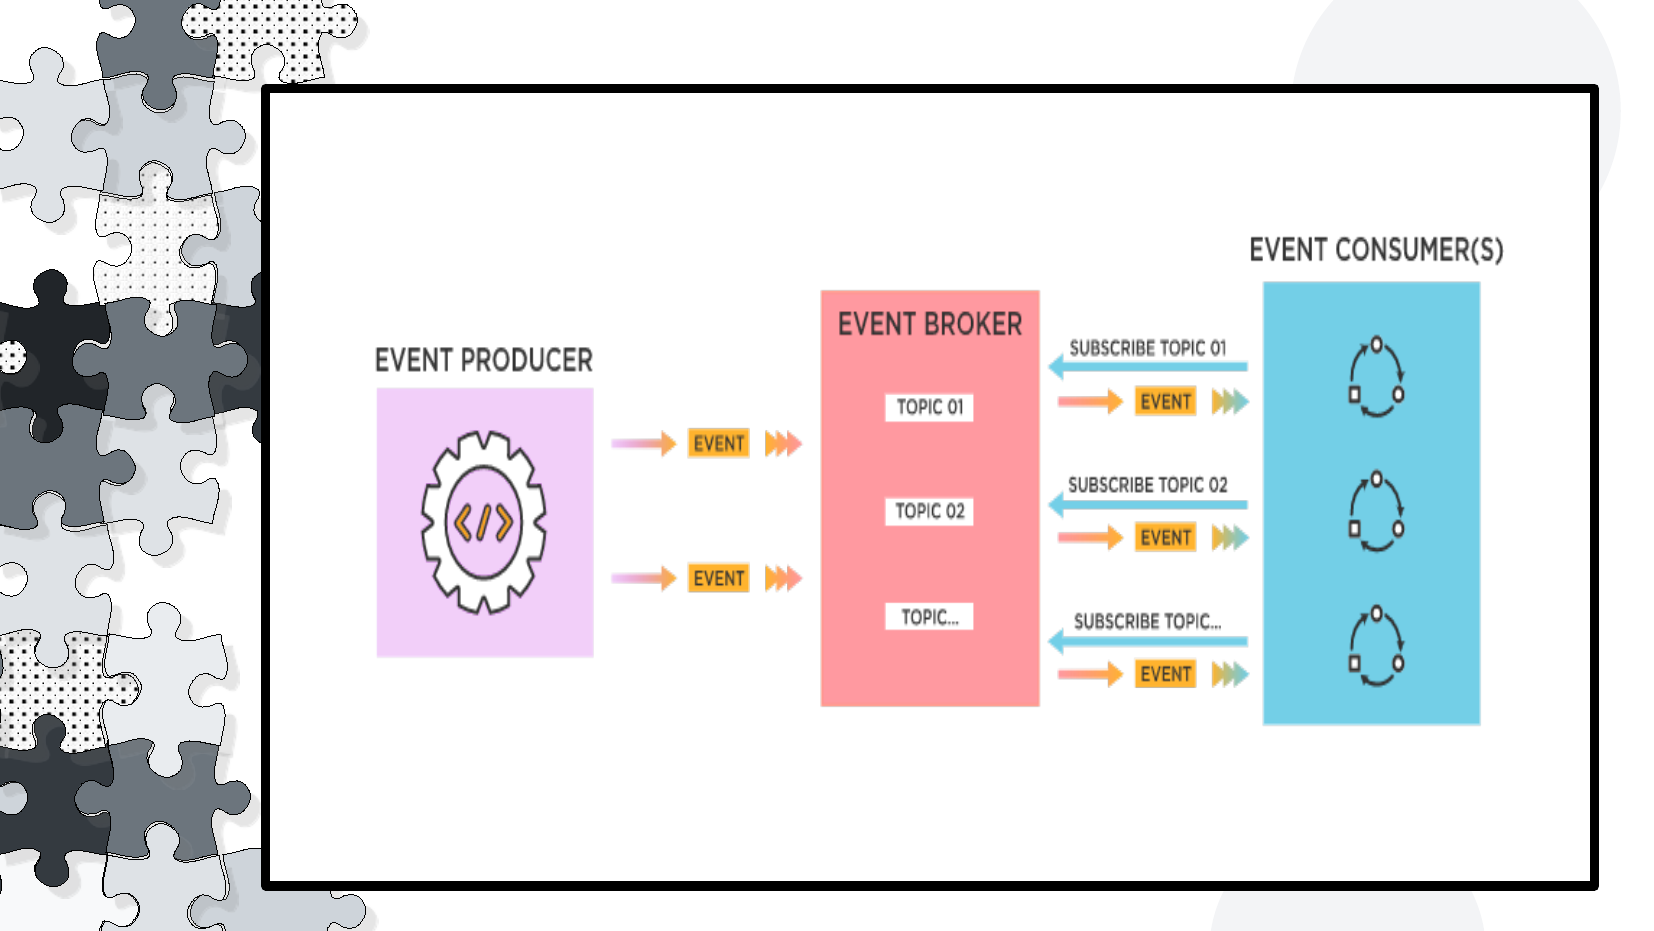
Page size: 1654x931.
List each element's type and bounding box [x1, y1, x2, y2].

picture [0, 642, 139, 753]
picture [0, 340, 27, 373]
picture [0, 635, 6, 646]
picture [354, 206, 1536, 739]
picture [93, 172, 218, 336]
text_box [265, 88, 1595, 886]
picture [181, 0, 358, 83]
